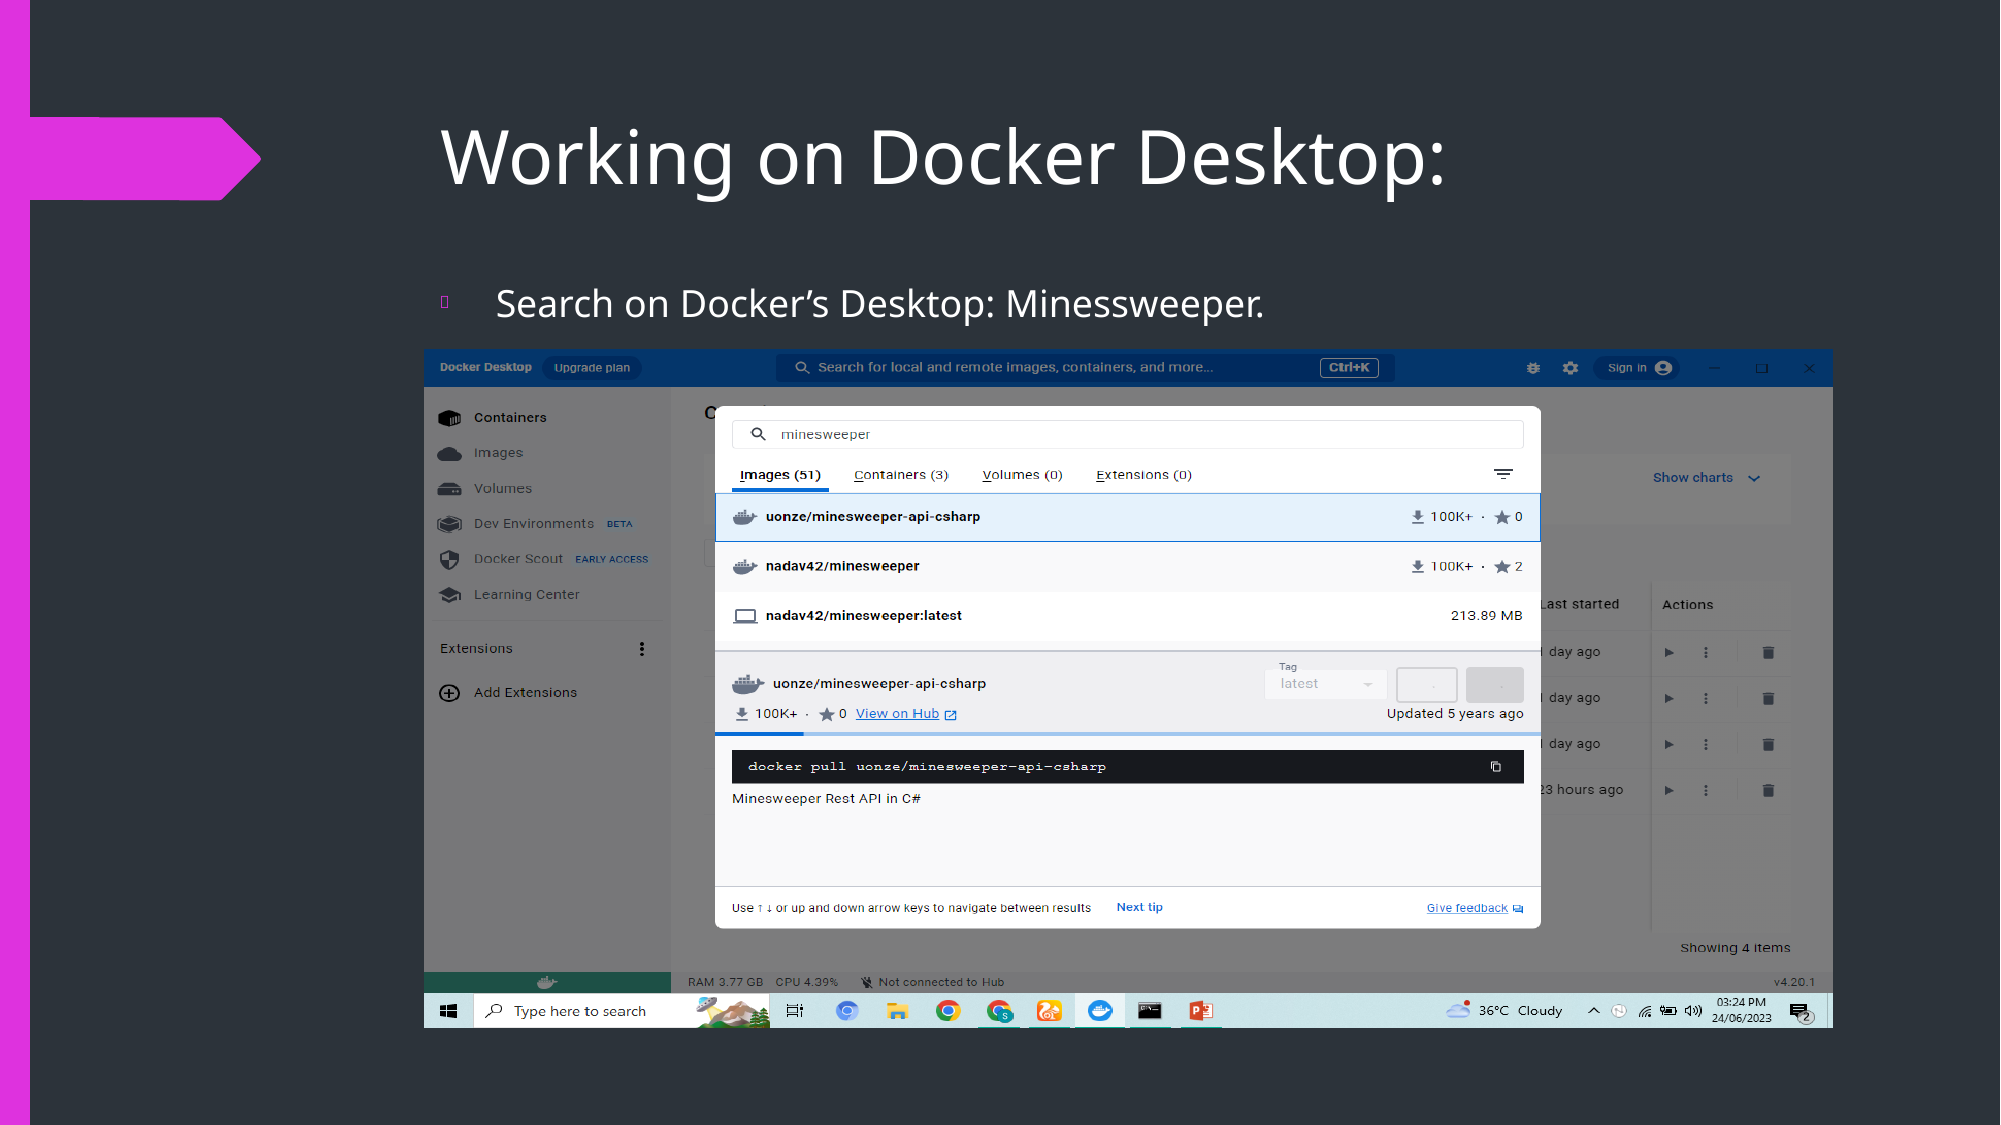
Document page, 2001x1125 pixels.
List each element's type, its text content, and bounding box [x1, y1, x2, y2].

list Search on Docker’s Desktop: Minessweeper. [424, 272, 1888, 427]
title Working on Docker Desktop: [425, 102, 1888, 272]
picture [424, 349, 1833, 1028]
